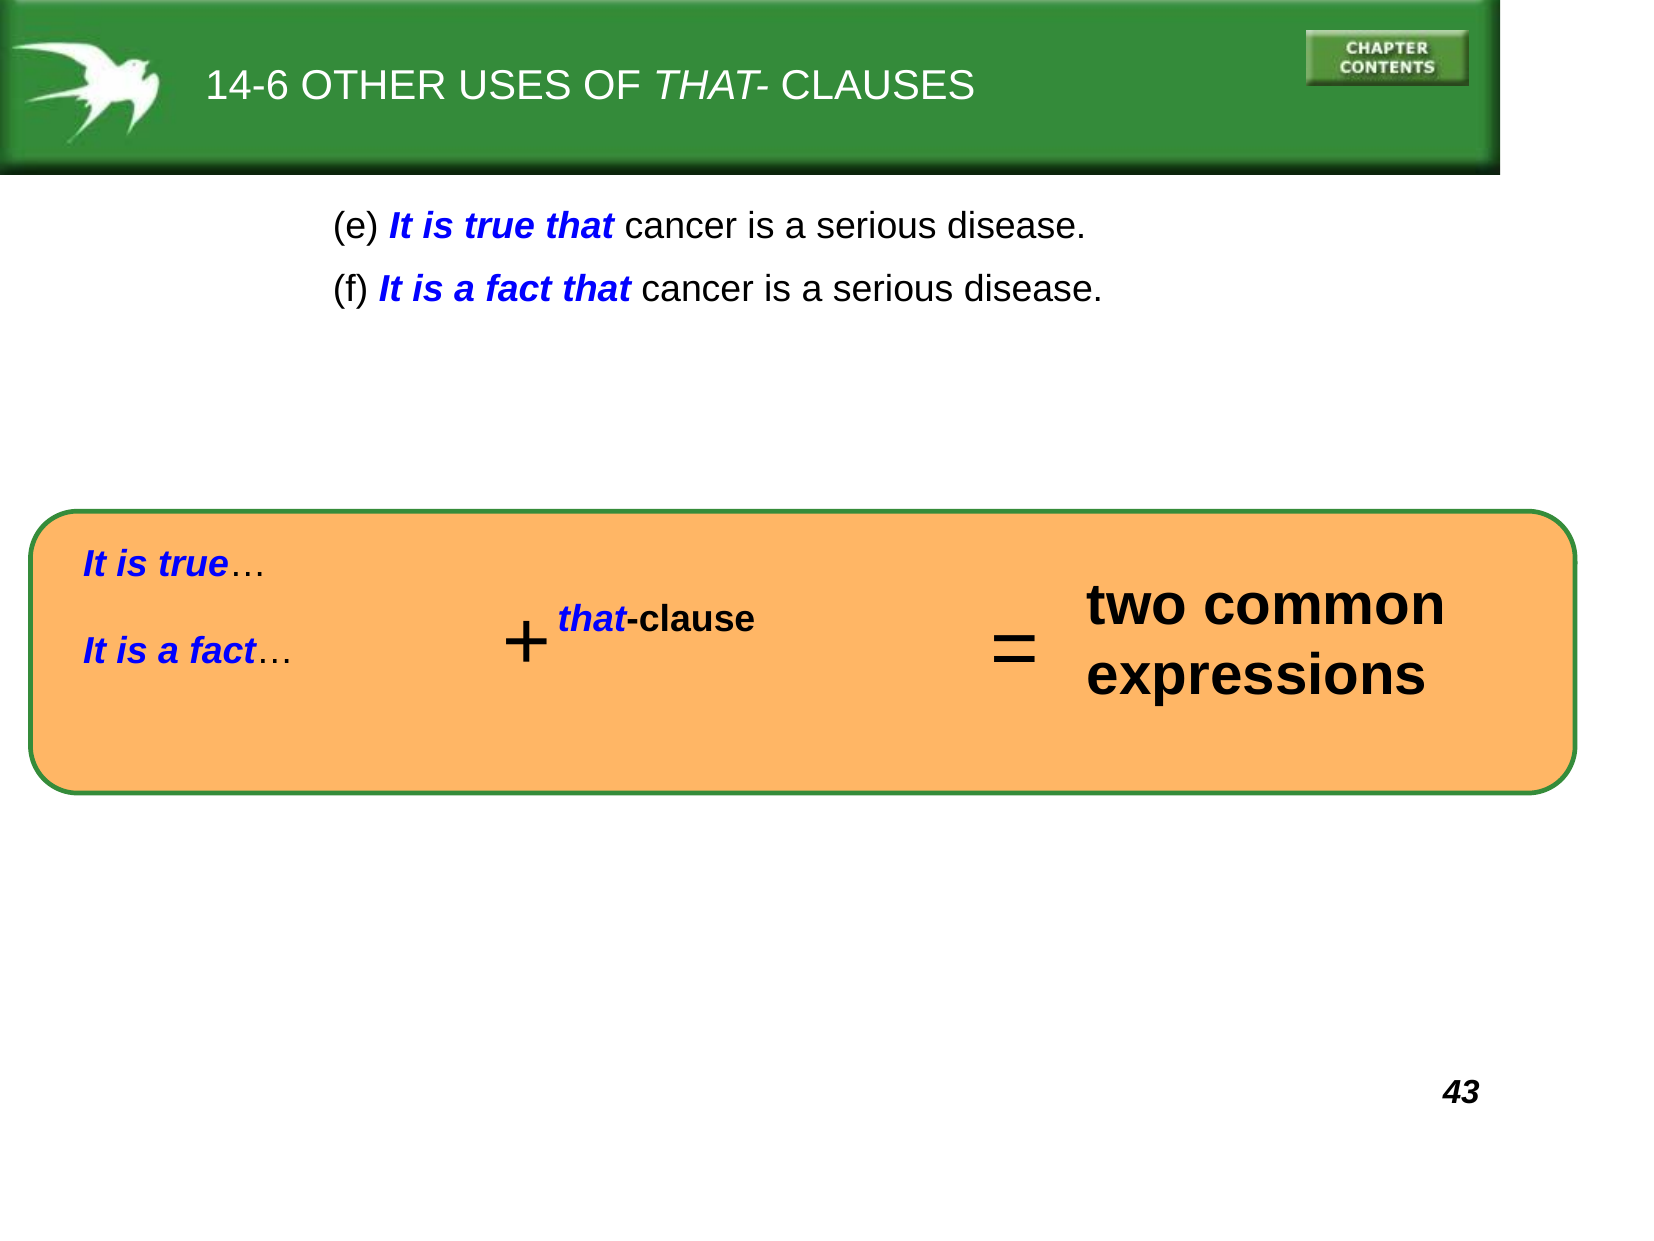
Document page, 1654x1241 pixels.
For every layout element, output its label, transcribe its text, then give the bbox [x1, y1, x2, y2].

text_box that-clause [562, 585, 940, 647]
text_box 14-6 OTHER USES OF THAT- CLAUSES [190, 50, 1363, 116]
text_box = [940, 585, 1034, 702]
text_box two common expressions [1036, 558, 1477, 714]
text_box (e) It is true that cancer is a serious disease. (f) It is a fact that cancer is a serious disease. [282, 175, 1119, 318]
text_box [30, 511, 1576, 794]
text_box + [452, 578, 544, 695]
text_box It is true… It is a fact… [68, 531, 562, 679]
picture [0, 0, 1500, 175]
